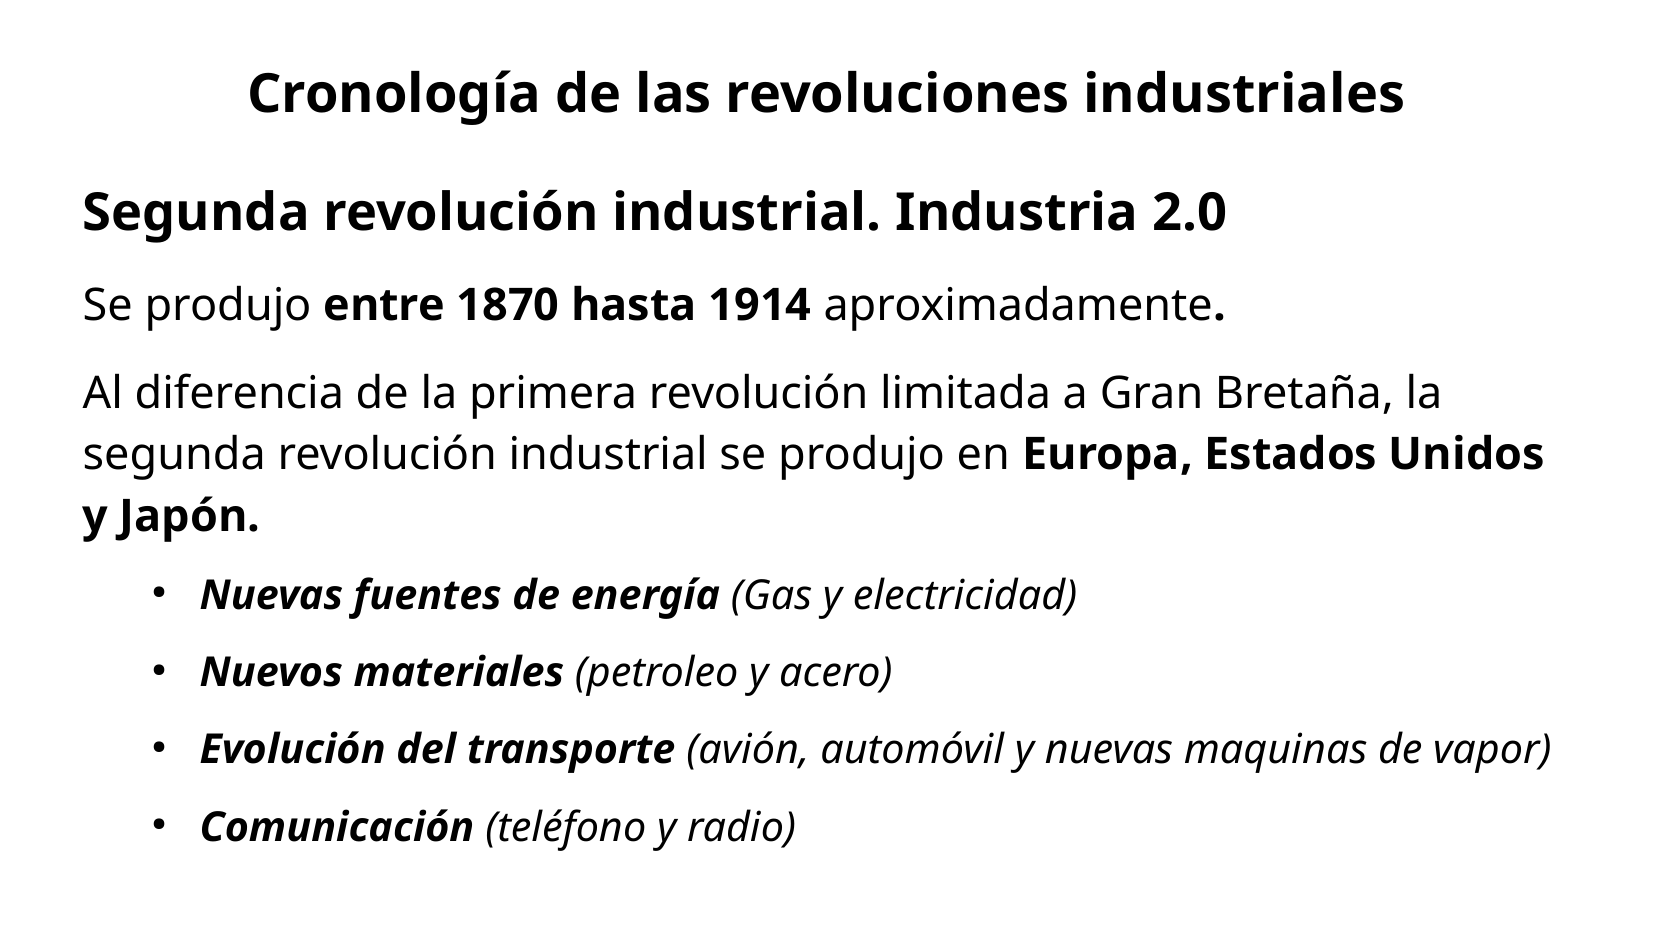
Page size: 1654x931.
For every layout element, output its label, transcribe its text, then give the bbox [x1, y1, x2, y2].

list Segunda revolución industrial. Industria 2.0 Se produjo entre 1870 hasta 1914 aproximadamente. Al diferencia de la primera revolución limitada a Gran Bretaña, la segunda revolución industrial se produjo en Europa, Estados Unidos y Japón. Nuevas fuentes de energía (Gas y electricidad) Nuevos materiales (petroleo y acero) Evolución del transporte (avión, automóvil y nuevas maquinas de vapor) Comunicación (teléfono y radio) [82, 174, 1571, 869]
title Cronología de las revoluciones industriales [82, 13, 1571, 169]
